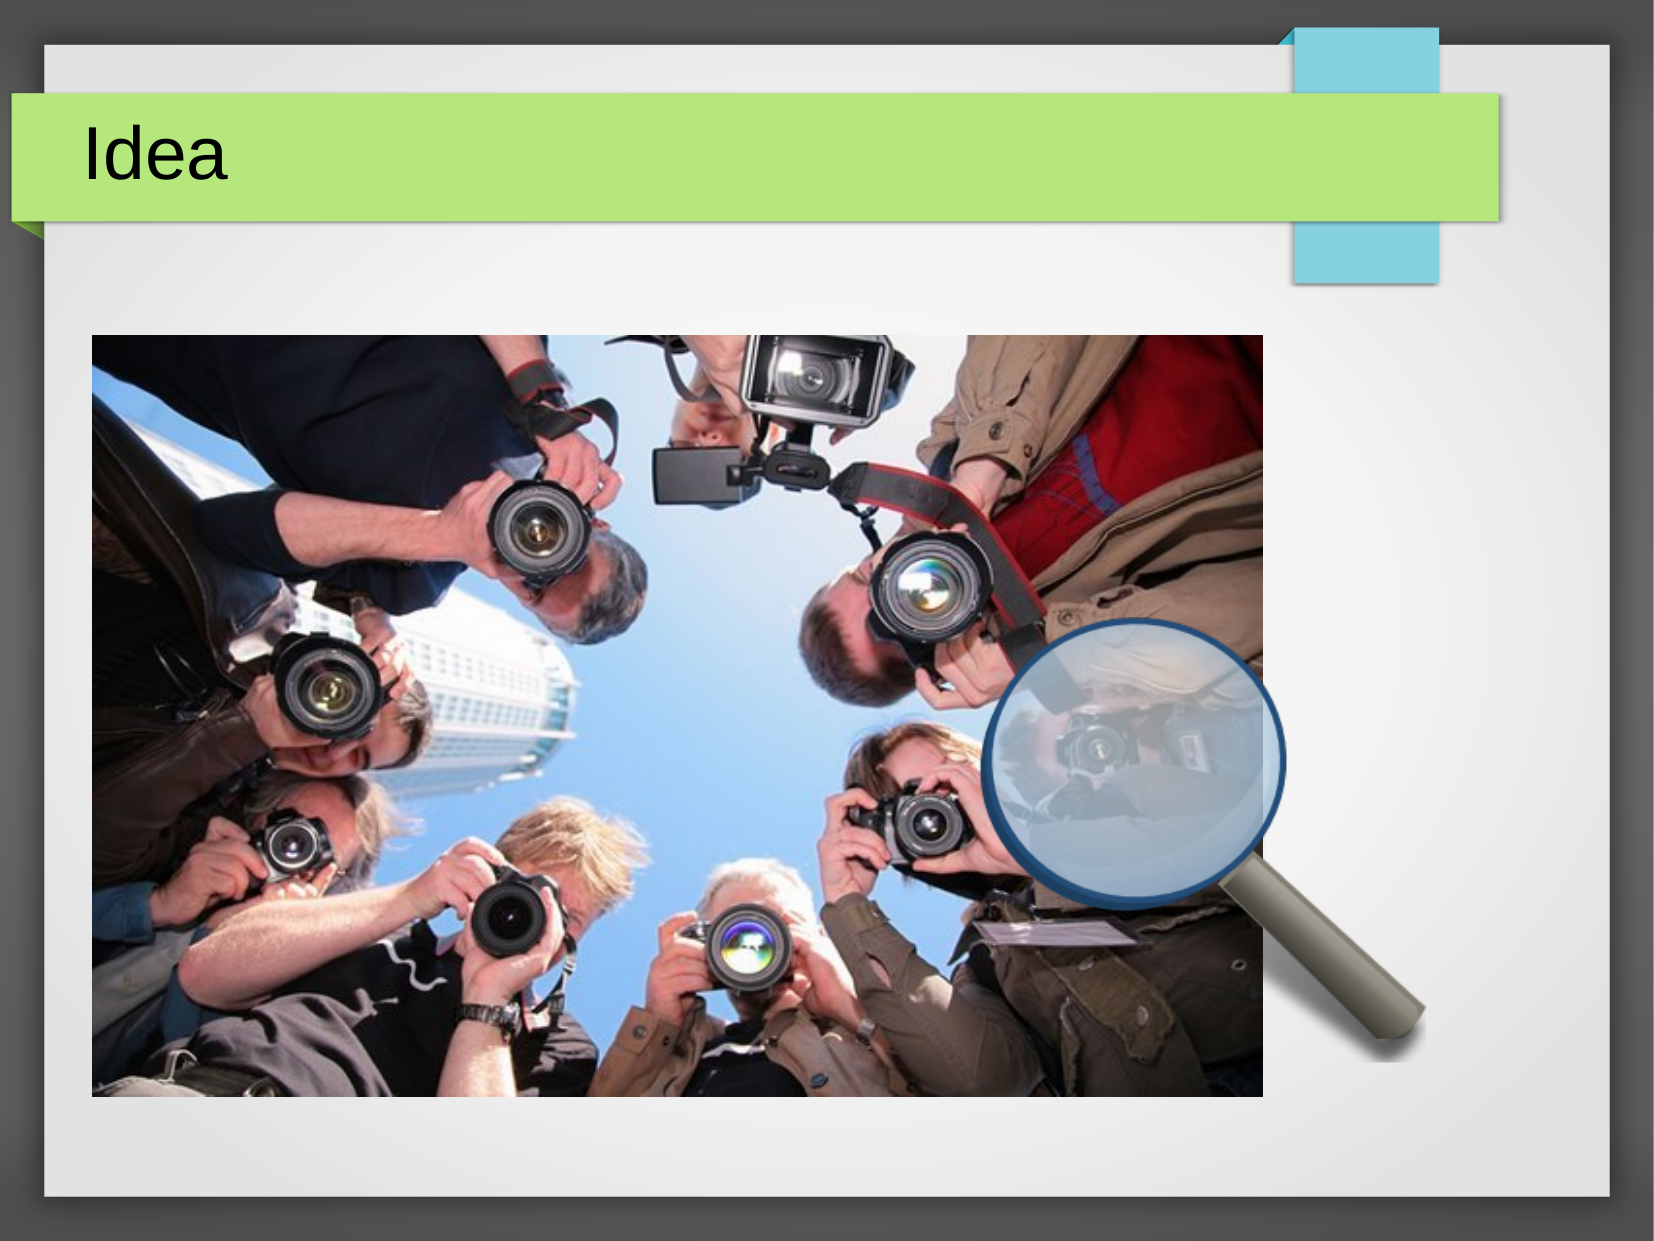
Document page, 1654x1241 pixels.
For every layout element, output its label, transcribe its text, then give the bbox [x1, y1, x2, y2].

title Idea [82, 94, 1264, 213]
picture [0, 0, 1654, 1241]
